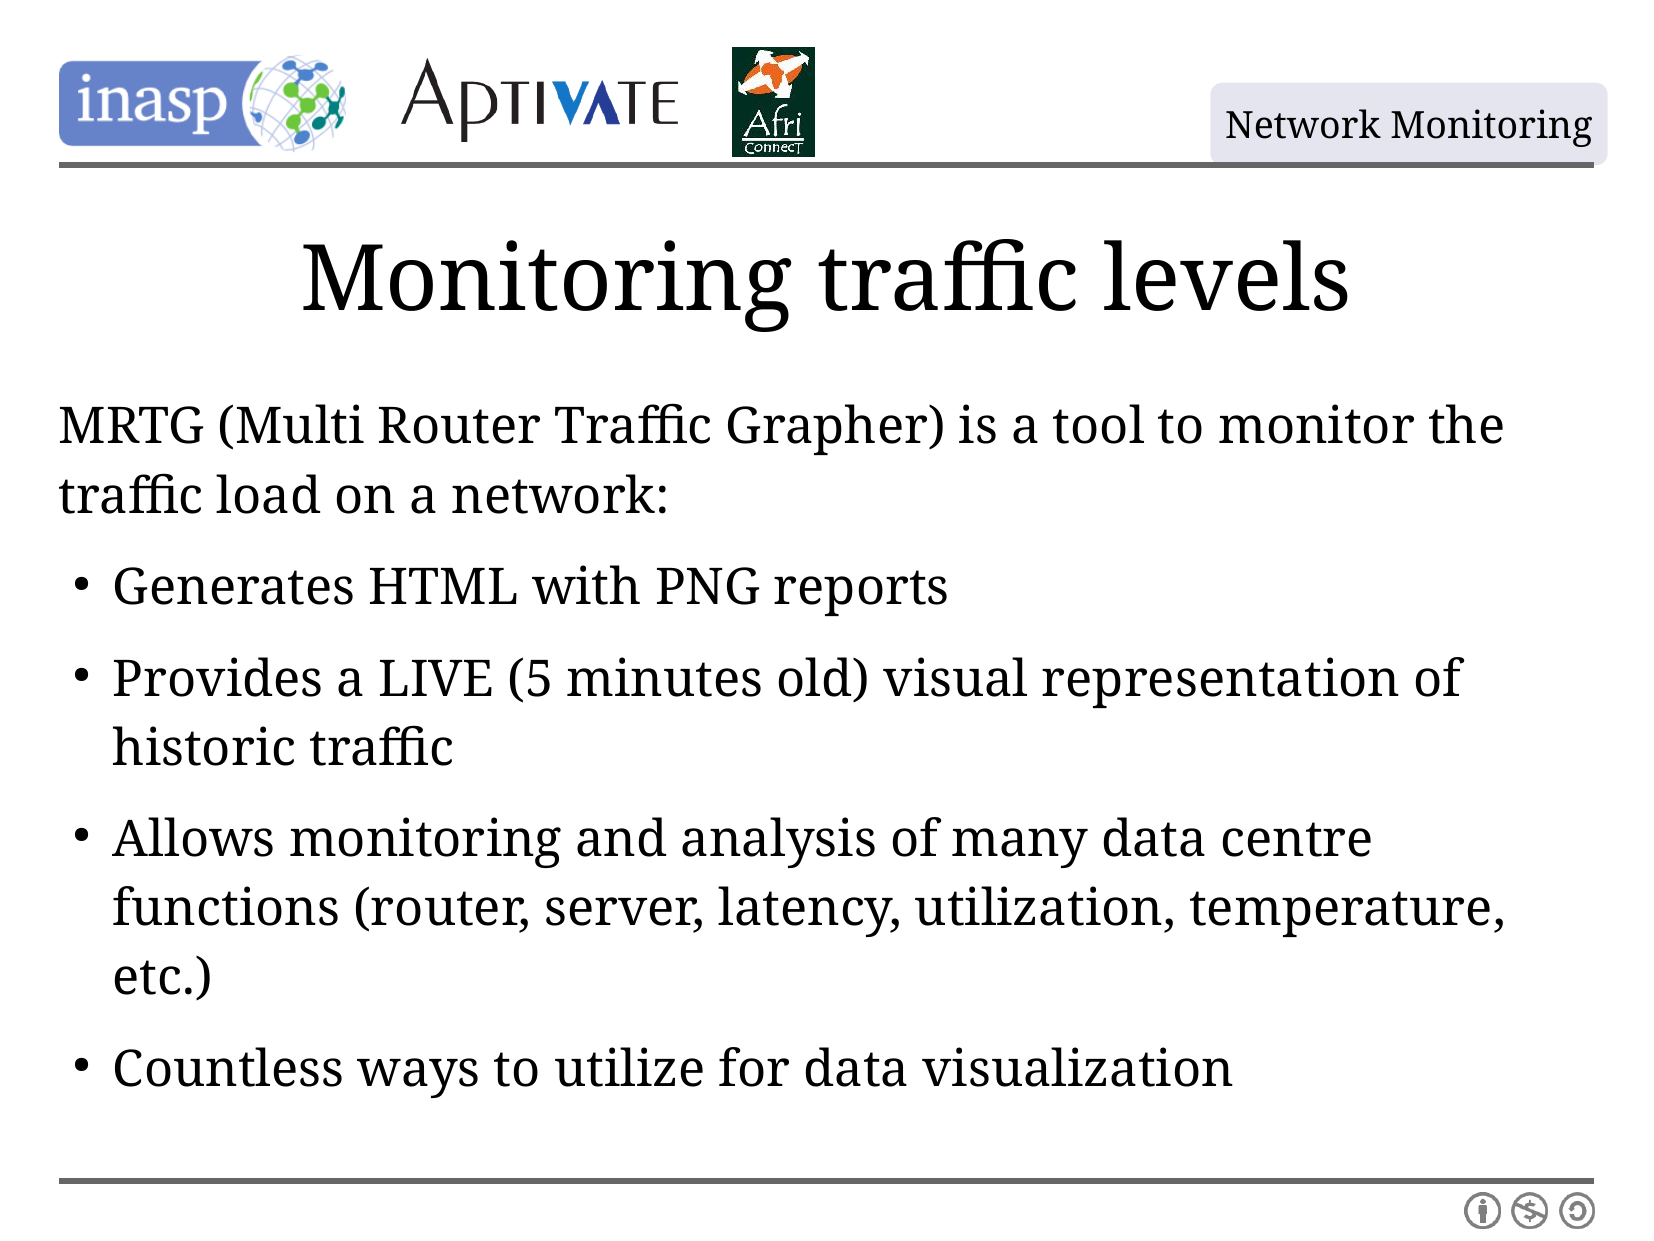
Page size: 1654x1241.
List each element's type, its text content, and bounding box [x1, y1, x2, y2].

title Monitoring traffic levels [59, 212, 1595, 343]
list MRTG (Multi Router Traffic Grapher) is a tool to monitor the traffic load on a network: Generates HTML with PNG reports Provides a LIVE (5 minutes old) visual representation of historic traffic Allows monitoring and analysis of many data centre functions (router, server, latency, utilization, temperature, etc.) Countless ways to utilize for data visualization [59, 389, 1595, 1109]
picture [401, 58, 678, 142]
picture [1511, 1192, 1548, 1229]
picture [732, 47, 815, 157]
picture [1464, 1192, 1501, 1229]
picture [59, 47, 355, 160]
picture [1559, 1192, 1595, 1229]
